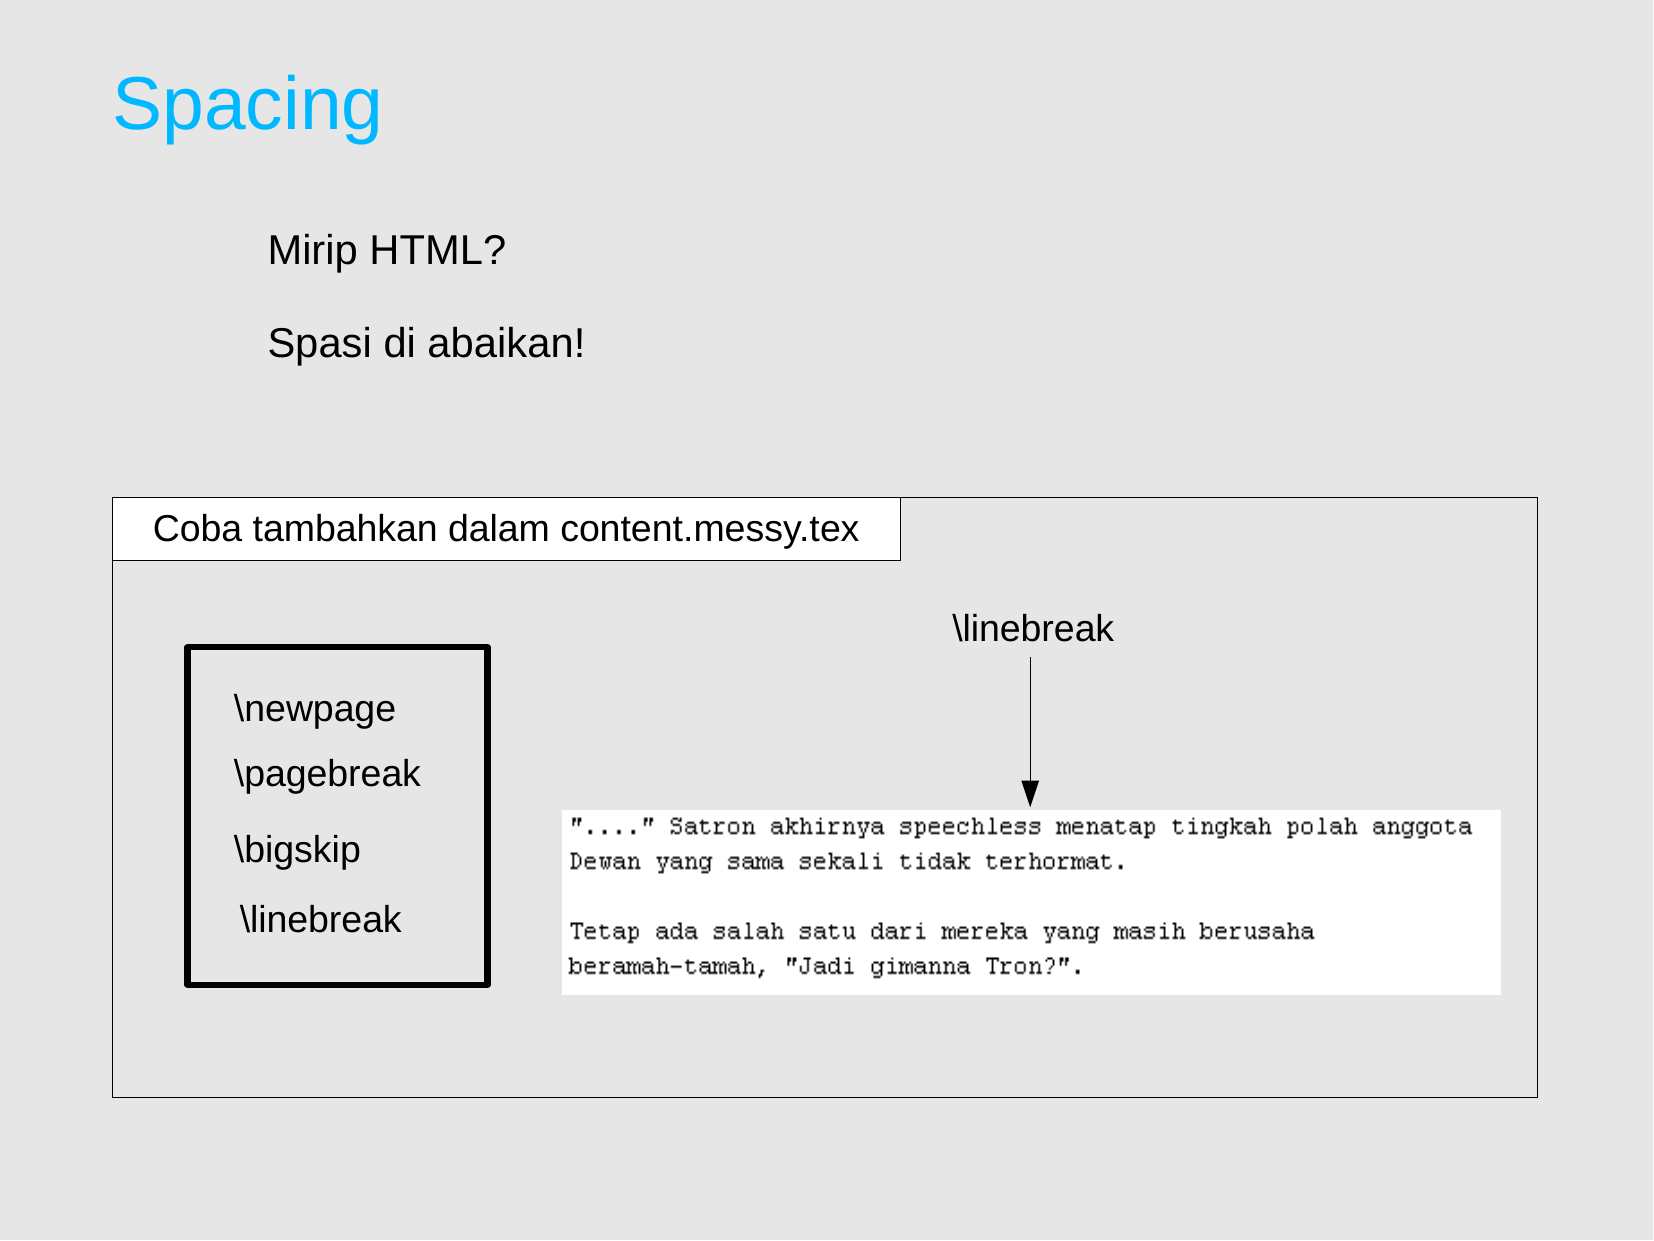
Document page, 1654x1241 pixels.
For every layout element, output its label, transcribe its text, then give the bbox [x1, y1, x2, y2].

text_box \linebreak [937, 600, 1130, 657]
text_box \pagebreak [219, 744, 436, 802]
text_box Mirip HTML? Spasi di abaikan! [252, 219, 612, 375]
text_box \linebreak [225, 891, 417, 949]
text_box \newpage [219, 680, 411, 737]
text_box \bigskip [219, 821, 376, 879]
text_box Coba tambahkan dalam content.messy.tex [113, 498, 901, 561]
picture [562, 810, 1501, 995]
title Spacing [112, 56, 1571, 151]
